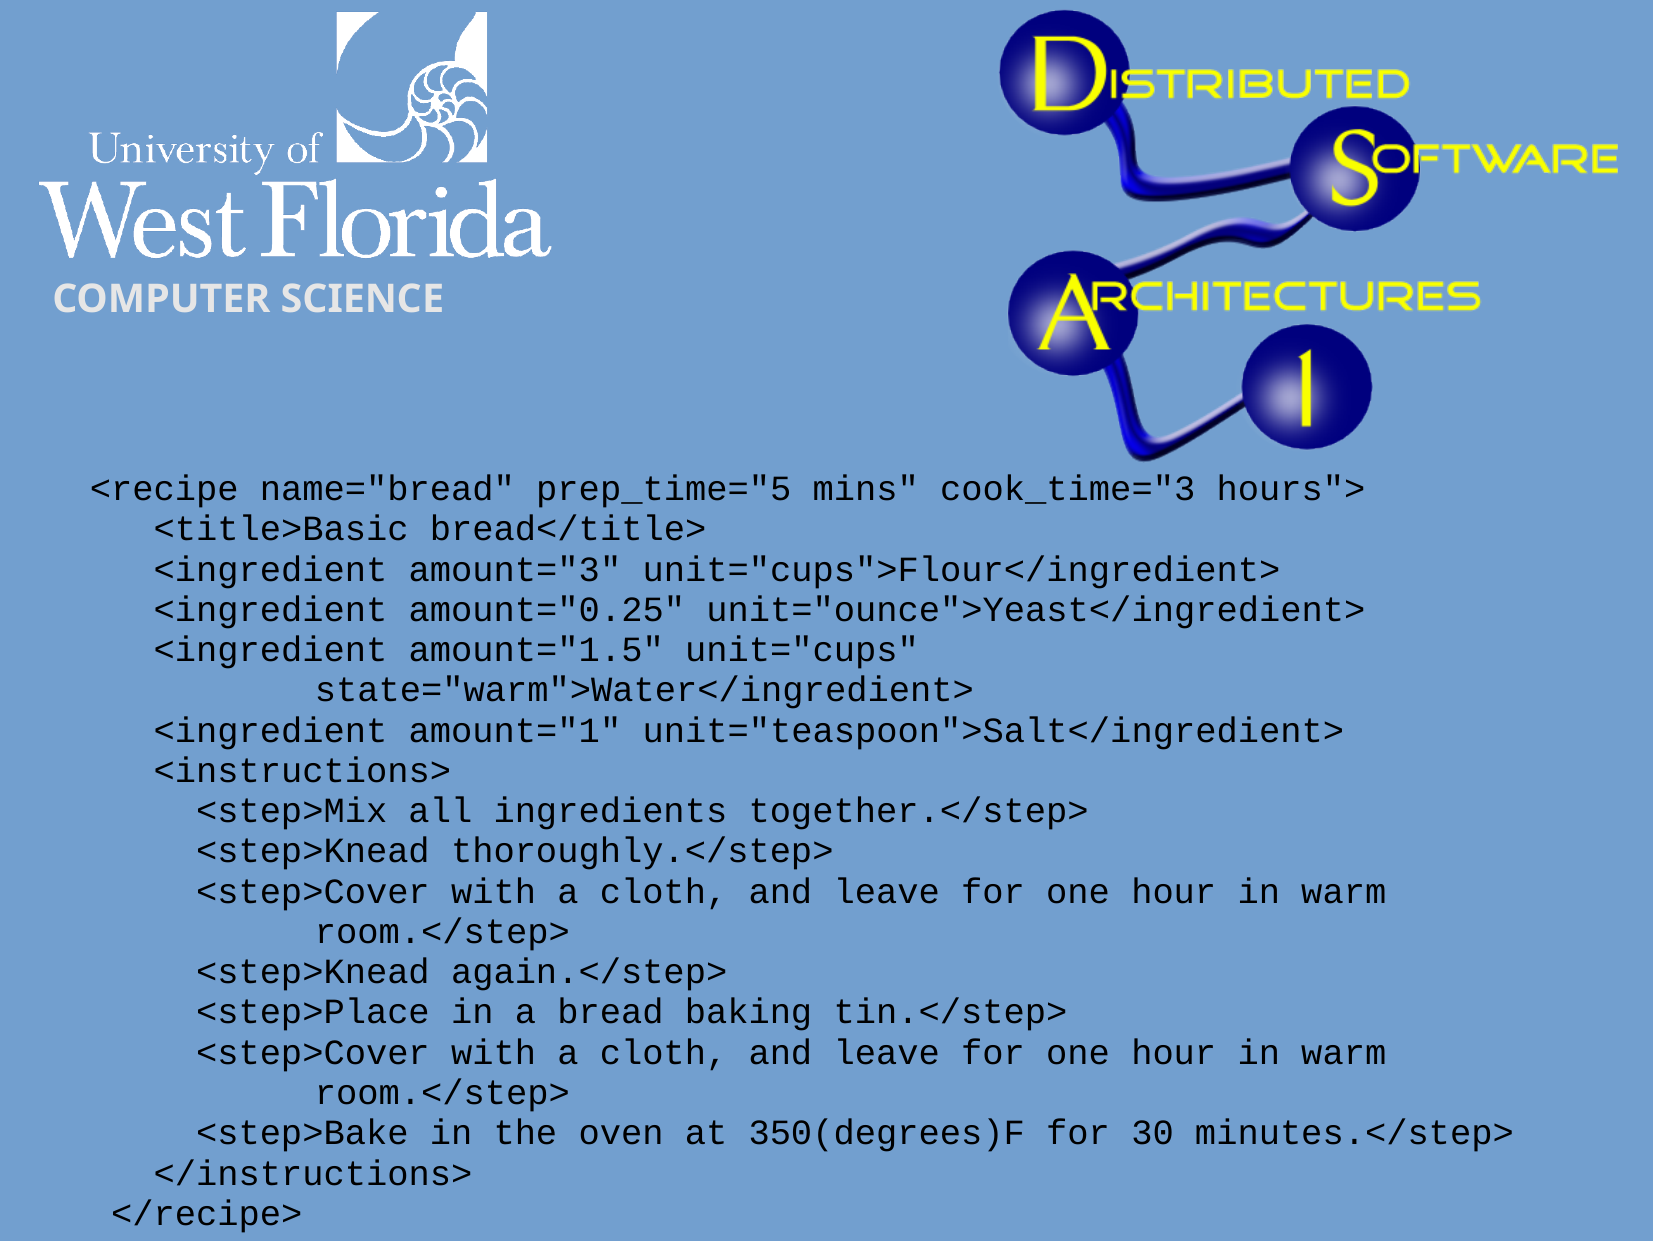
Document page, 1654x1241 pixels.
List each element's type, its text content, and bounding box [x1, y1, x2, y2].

text_box COMPUTER SCIENCE [37, 262, 563, 325]
text_box <recipe name="bread" prep_time="5 mins" cook_time="3 hours"> <title>Basic bread</title> <ingredient amount="3" unit="cups">Flour</ingredient> <ingredient amount="0.25" unit="ounce">Yeast</ingredient> <ingredient amount="1.5" unit="cups" state="warm">Water</ingredient> <ingredient amount="1" unit="teaspoon">Salt</ingredient> <instructions> <step>Mix all ingredients together.</step> <step>Knead thoroughly.</step> <step>Cover with a cloth, and leave for one hour in warm room.</step> <step>Knead again.</step> <step>Place in a bread baking tin.</step> <step>Cover with a cloth, and leave for one hour in warm room.</step> <step>Bake in the oven at 350(degrees)F for 30 minutes.</step> </instructions> </recipe> [75, 463, 1613, 1241]
picture [37, 0, 559, 262]
picture [910, 0, 1654, 506]
